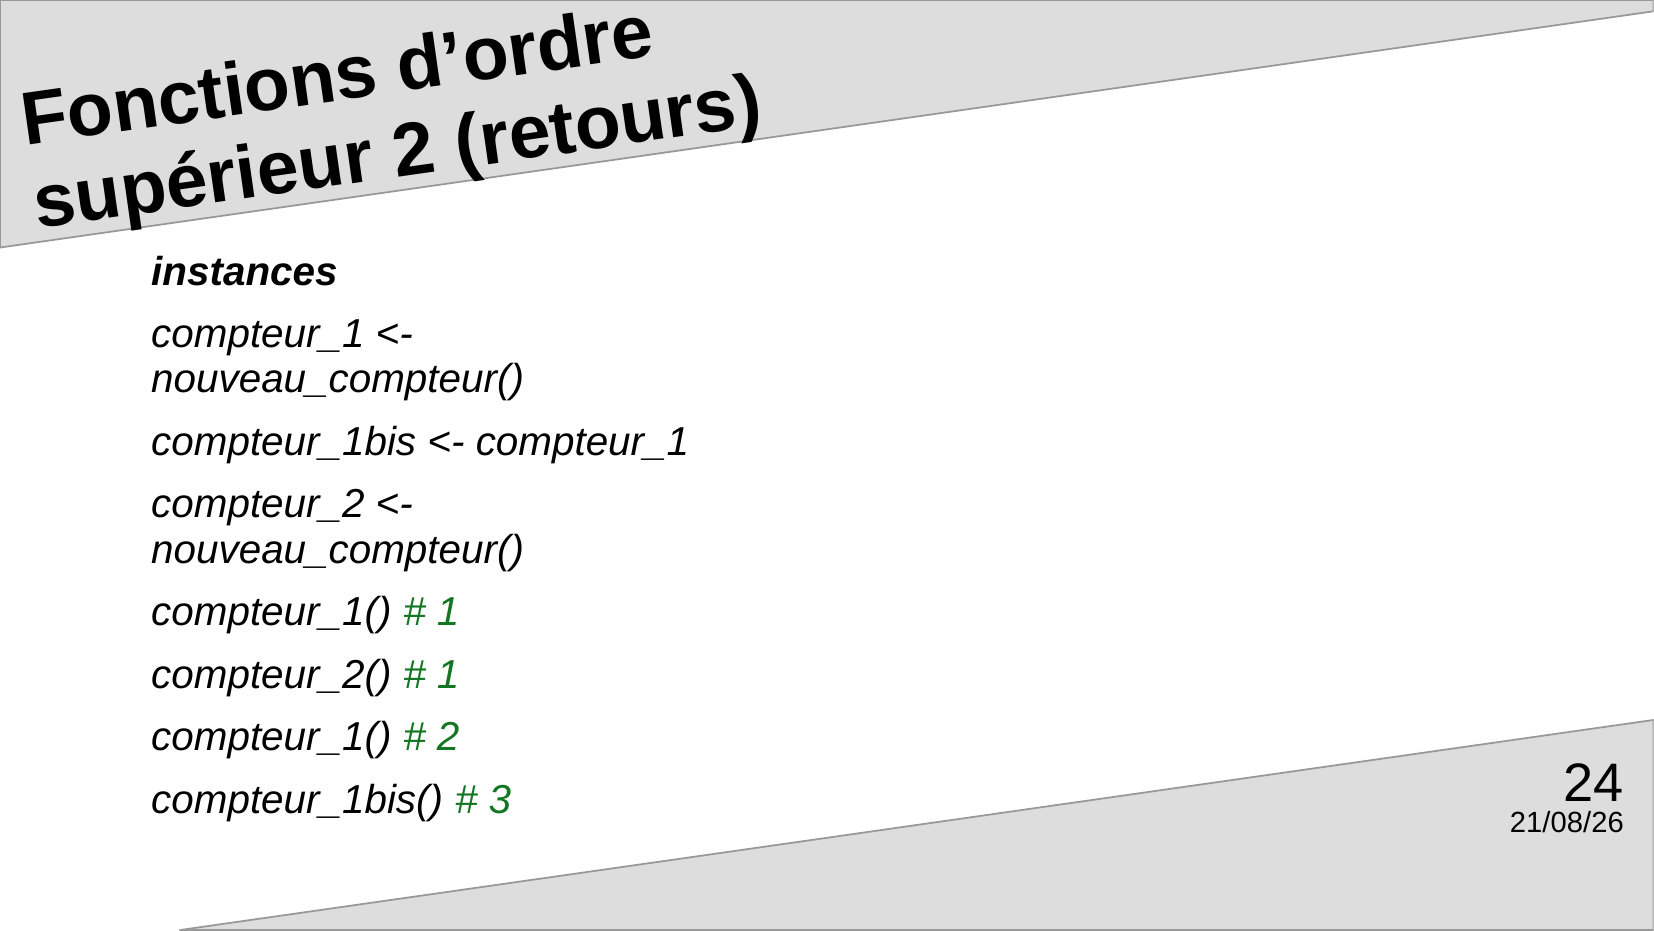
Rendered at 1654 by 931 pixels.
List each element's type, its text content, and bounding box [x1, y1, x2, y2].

list instances compteur_1 <- nouveau_compteur() compteur_1bis <- compteur_1 compteur_2 <- nouveau_compteur() compteur_1() # 1 compteur_2() # 1 compteur_1() # 2 compteur_1bis() # 3 [82, 248, 798, 827]
title Fonctions d’ordre supérieur 2 (retours) [16, 0, 1502, 245]
